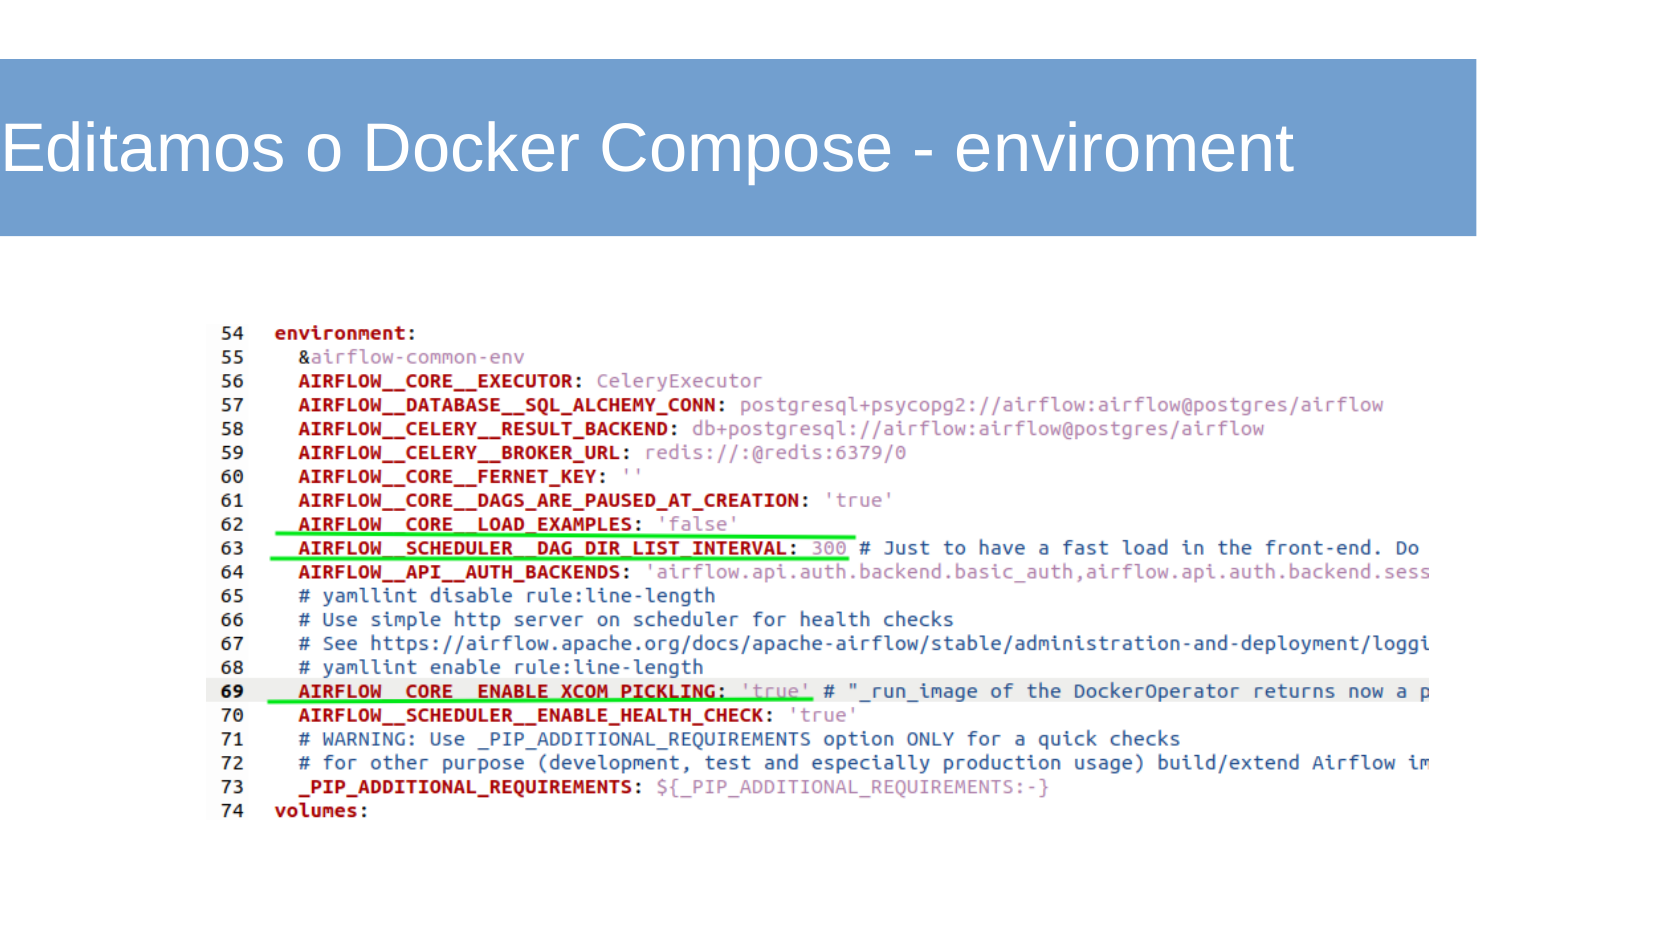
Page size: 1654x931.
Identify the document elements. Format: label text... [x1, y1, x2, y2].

title Editamos o Docker Compose - enviroment [0, 59, 1477, 237]
picture [206, 324, 1429, 820]
